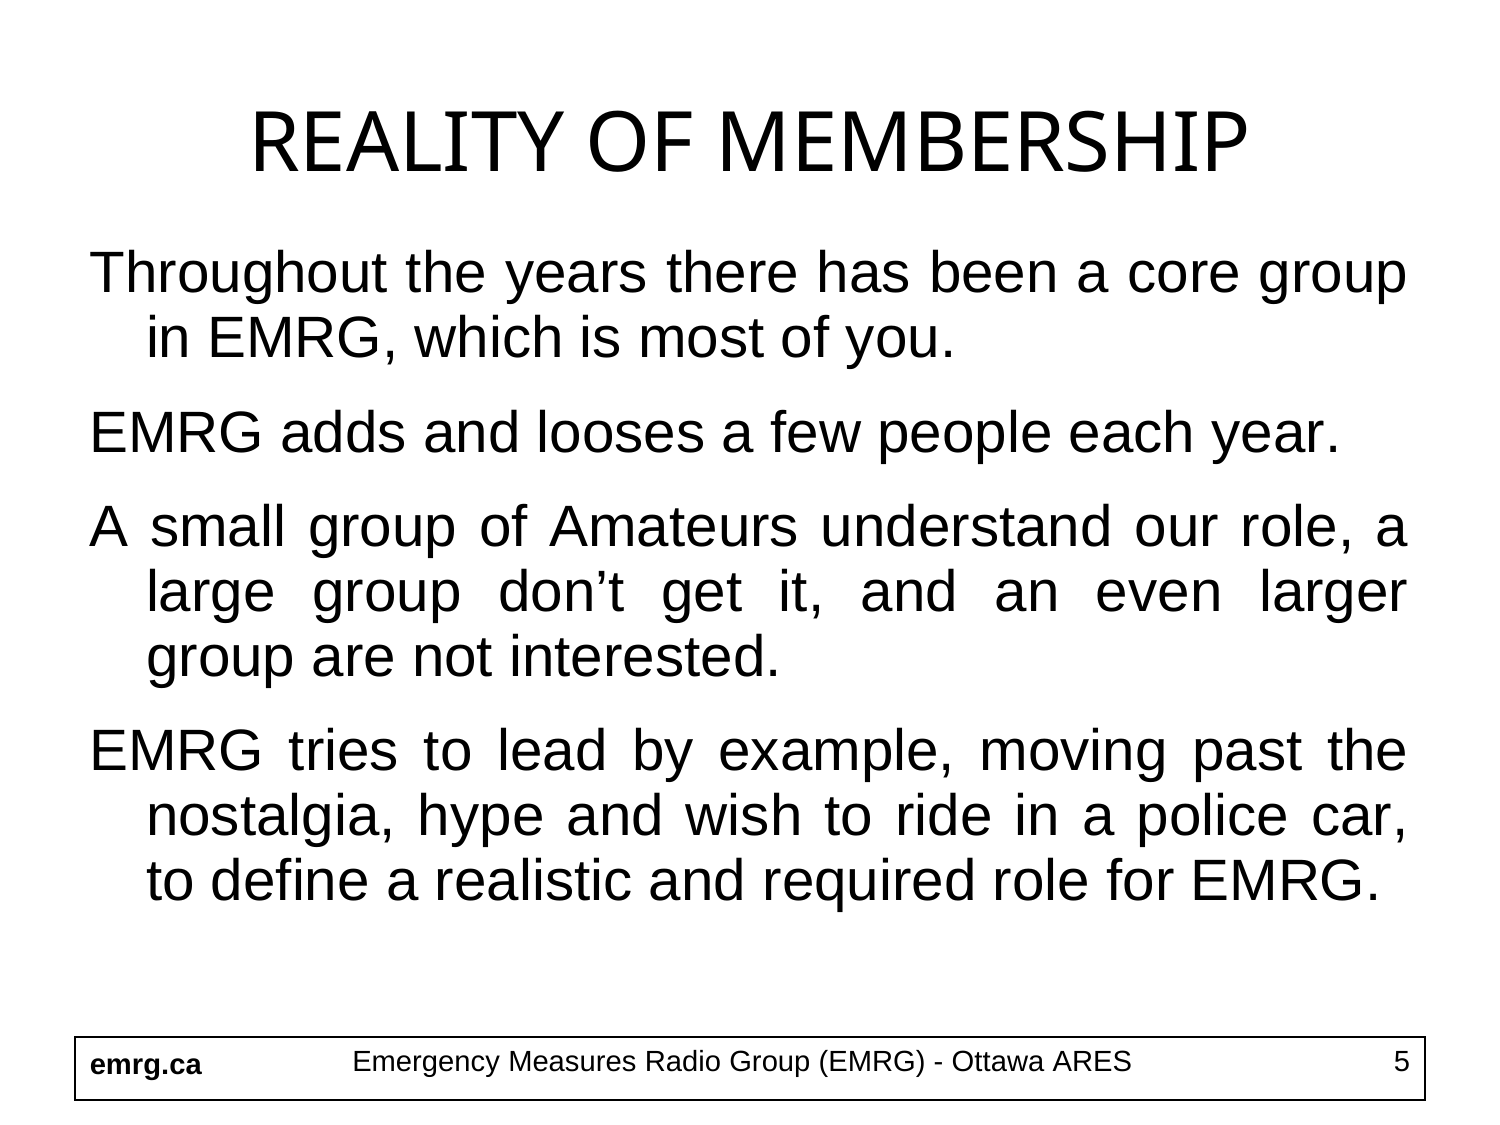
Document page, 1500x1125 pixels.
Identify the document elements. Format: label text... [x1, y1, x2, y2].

title REALITY OF MEMBERSHIP [75, 45, 1426, 232]
list Throughout the years there has been a core group in EMRG, which is most of you. EMRG adds and looses a few people each year. A small group of Amateurs understand our role, a large group don’t get it, and an even larger group are not interested. EMRG tries to lead by example, moving past the nostalgia, hype and wish to ride in a police car, to define a realistic and required role for EMRG. [75, 232, 1426, 1038]
